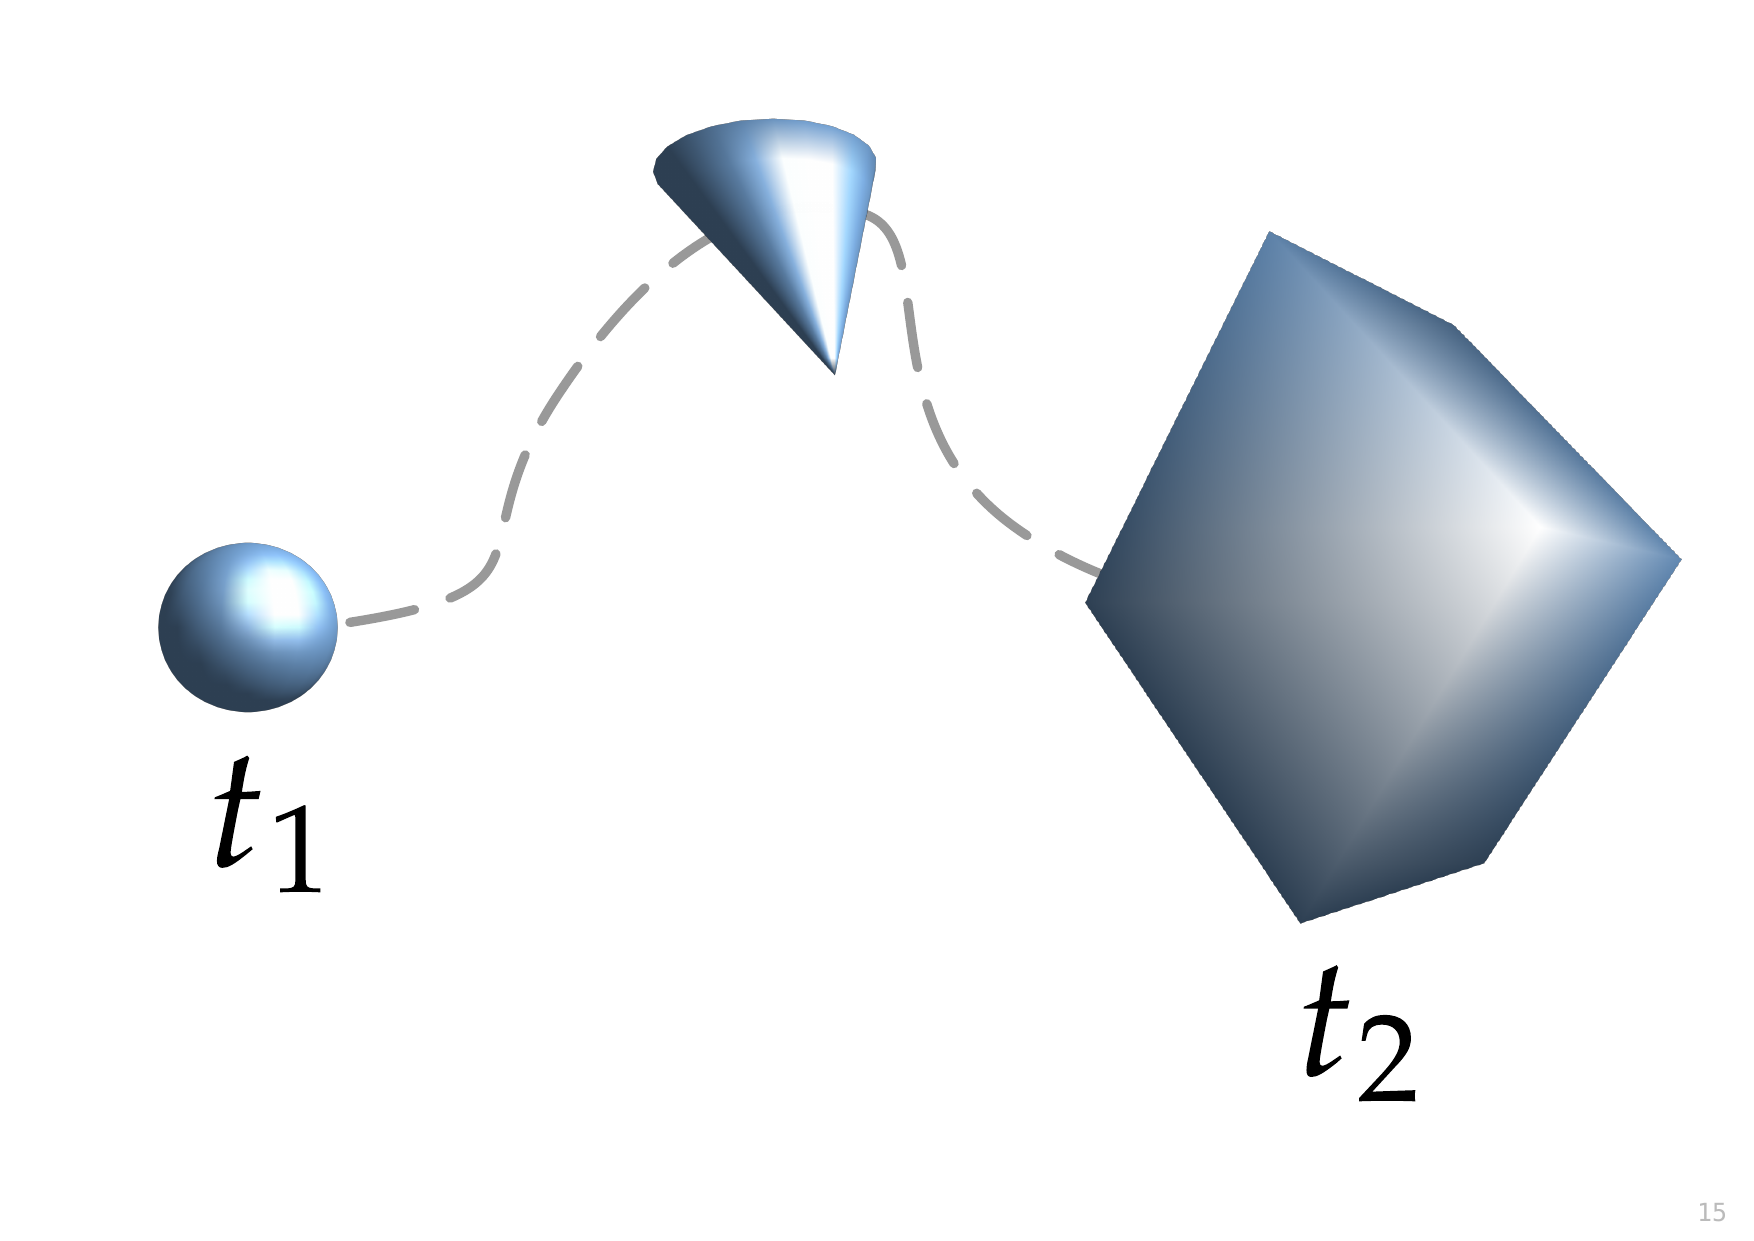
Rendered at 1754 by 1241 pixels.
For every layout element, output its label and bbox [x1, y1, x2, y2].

text_box [214, 755, 261, 868]
text_box [1359, 1014, 1416, 1102]
text_box [1303, 965, 1350, 1077]
text_box [275, 805, 321, 893]
